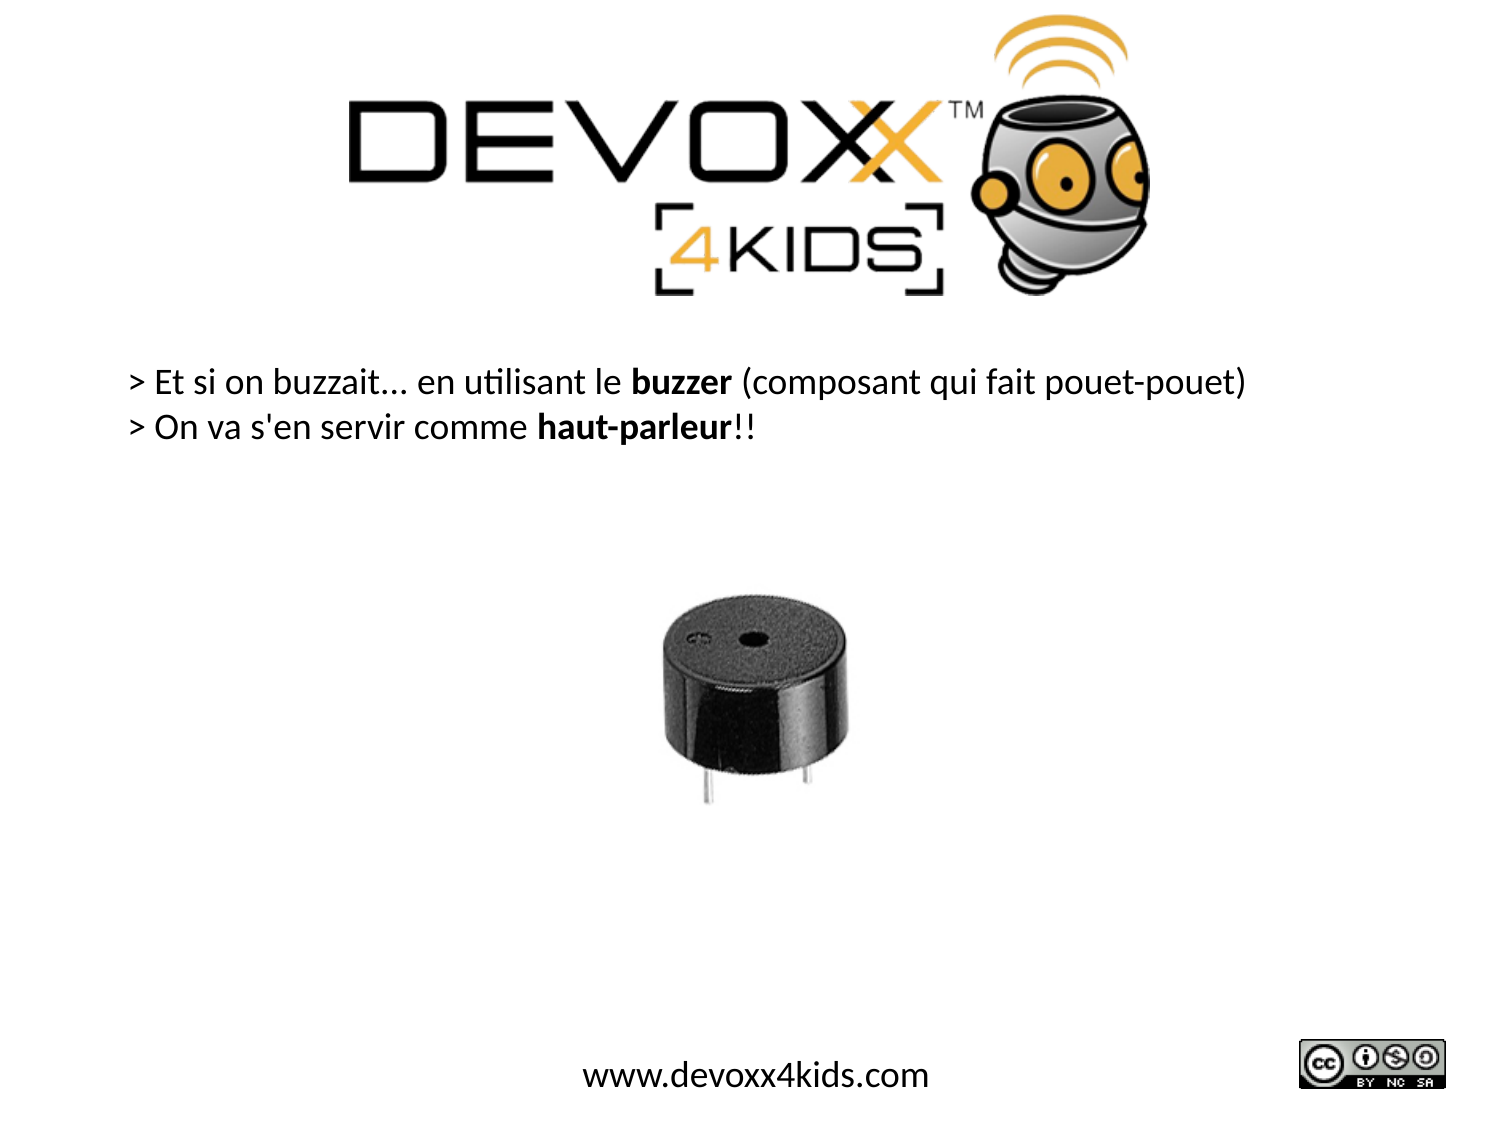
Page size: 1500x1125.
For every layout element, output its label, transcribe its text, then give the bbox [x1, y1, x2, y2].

picture [349, 14, 1150, 296]
title > Et si on buzzait... en utilisant le buzzer (composant qui fait pouet-pouet) > On va s'en servir comme haut-parleur!! [112, 349, 1388, 520]
picture [1299, 1039, 1446, 1089]
picture [596, 543, 910, 856]
